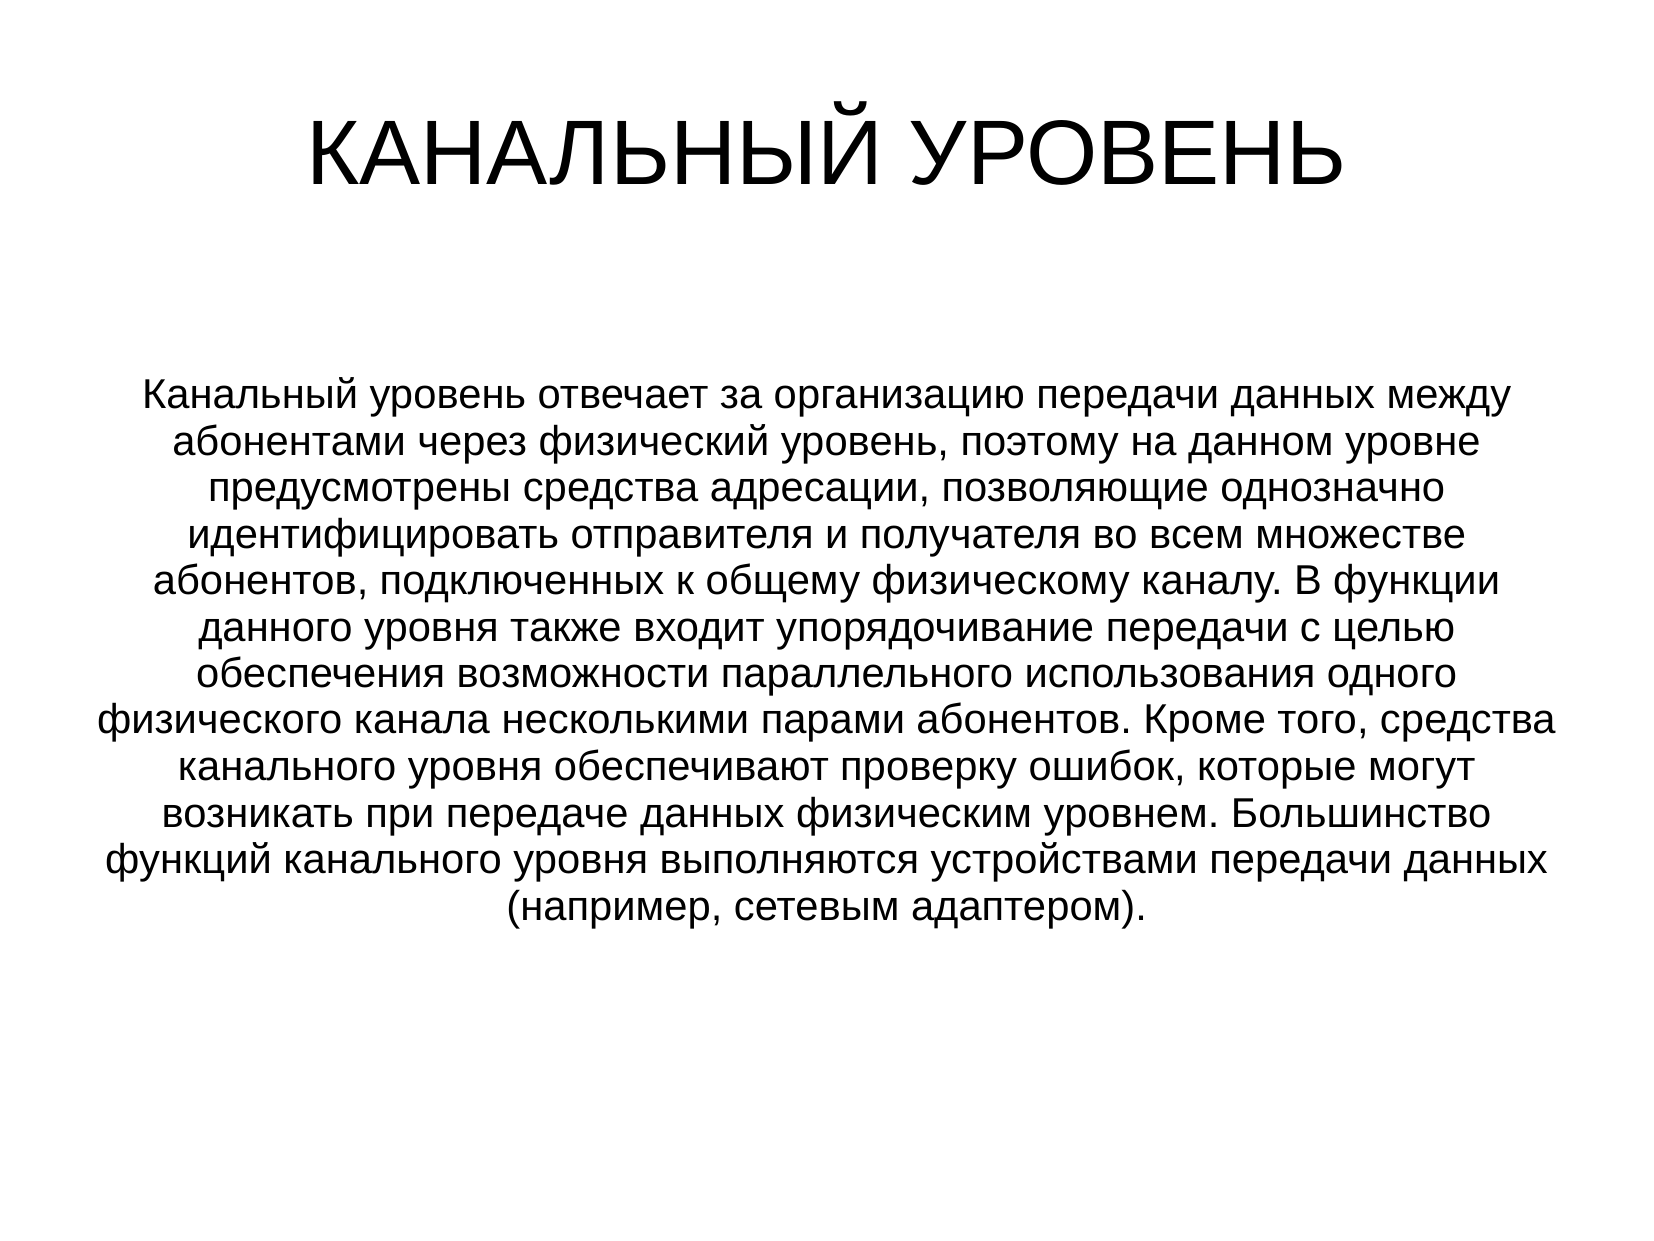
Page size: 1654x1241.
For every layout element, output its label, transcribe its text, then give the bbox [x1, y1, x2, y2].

title КАНАЛЬНЫЙ УРОВЕНЬ [82, 49, 1571, 257]
subtitle Канальный уровень отвечает за организацию передачи данных между абонентами через физический уровень, поэтому на данном уровне предусмотрены средства адресации, позволяющие однозначно идентифицировать отправителя и получателя во всем множестве абонентов, подключенных к общему физическому каналу. В функции данного уровня также входит упорядочивание передачи с целью обеспечения возможности параллельного использования одного физического канала несколькими парами абонентов. Кроме того, средства канального уровня обеспечивают проверку ошибок, которые могут возникать при передаче данных физическим уровнем. Большинство функций канального уровня выполняются устройствами передачи данных (например, сетевым адаптером). [82, 290, 1571, 1010]
